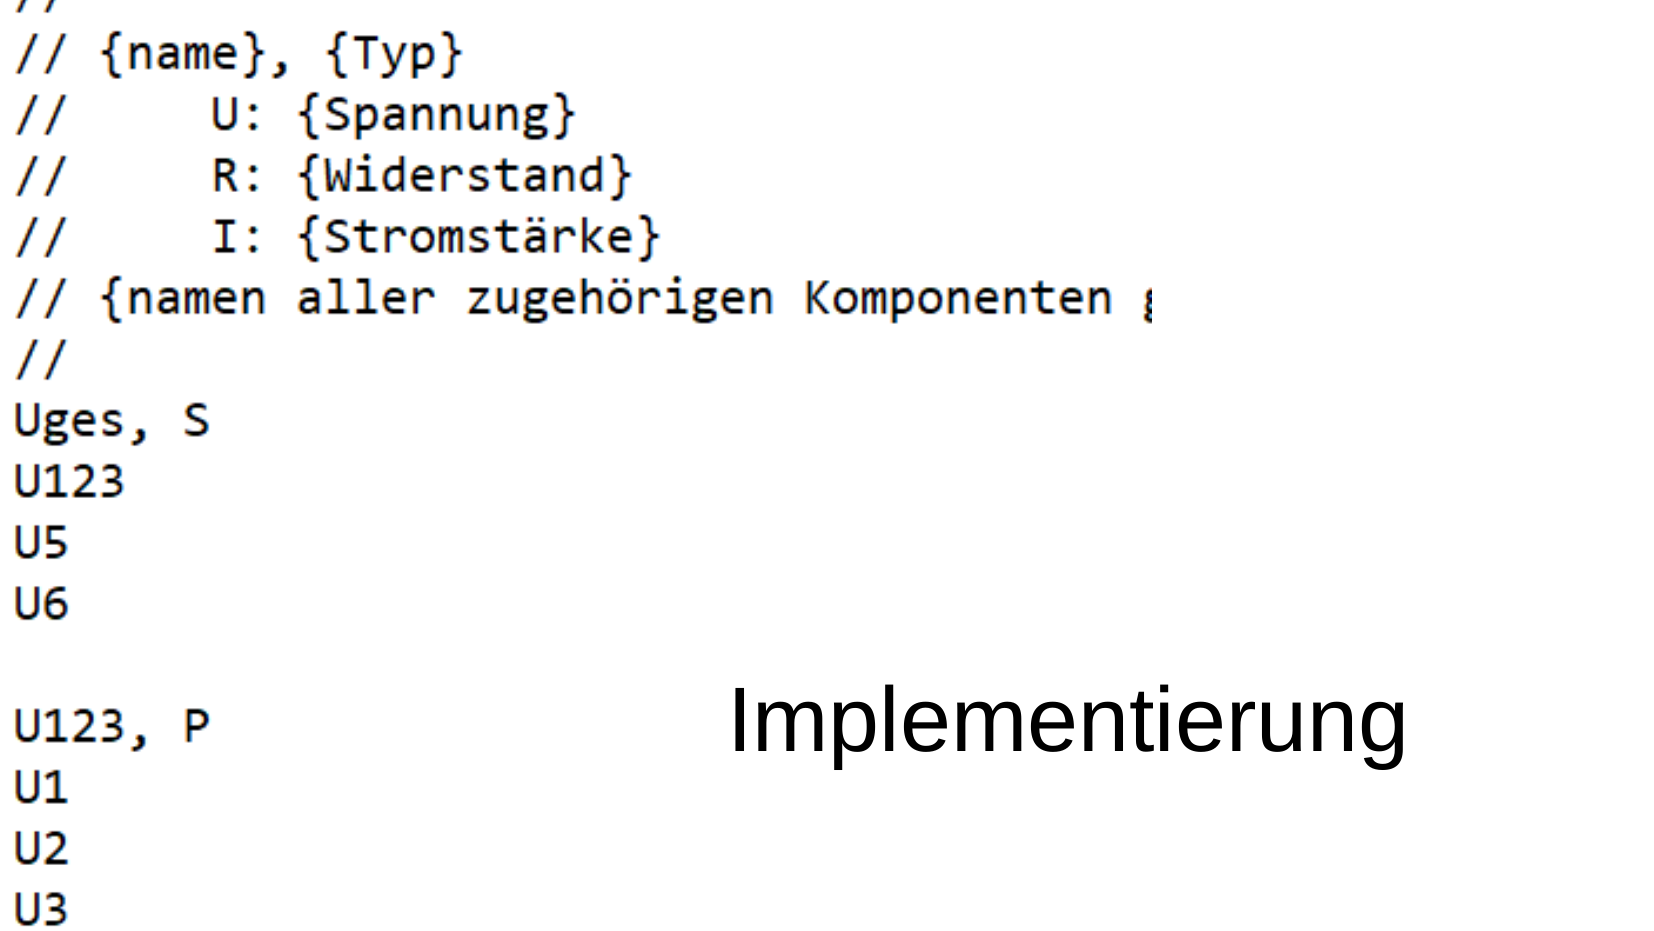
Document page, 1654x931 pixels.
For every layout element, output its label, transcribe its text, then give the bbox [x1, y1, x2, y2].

picture [0, 0, 1152, 931]
title Implementierung [324, 641, 1654, 798]
